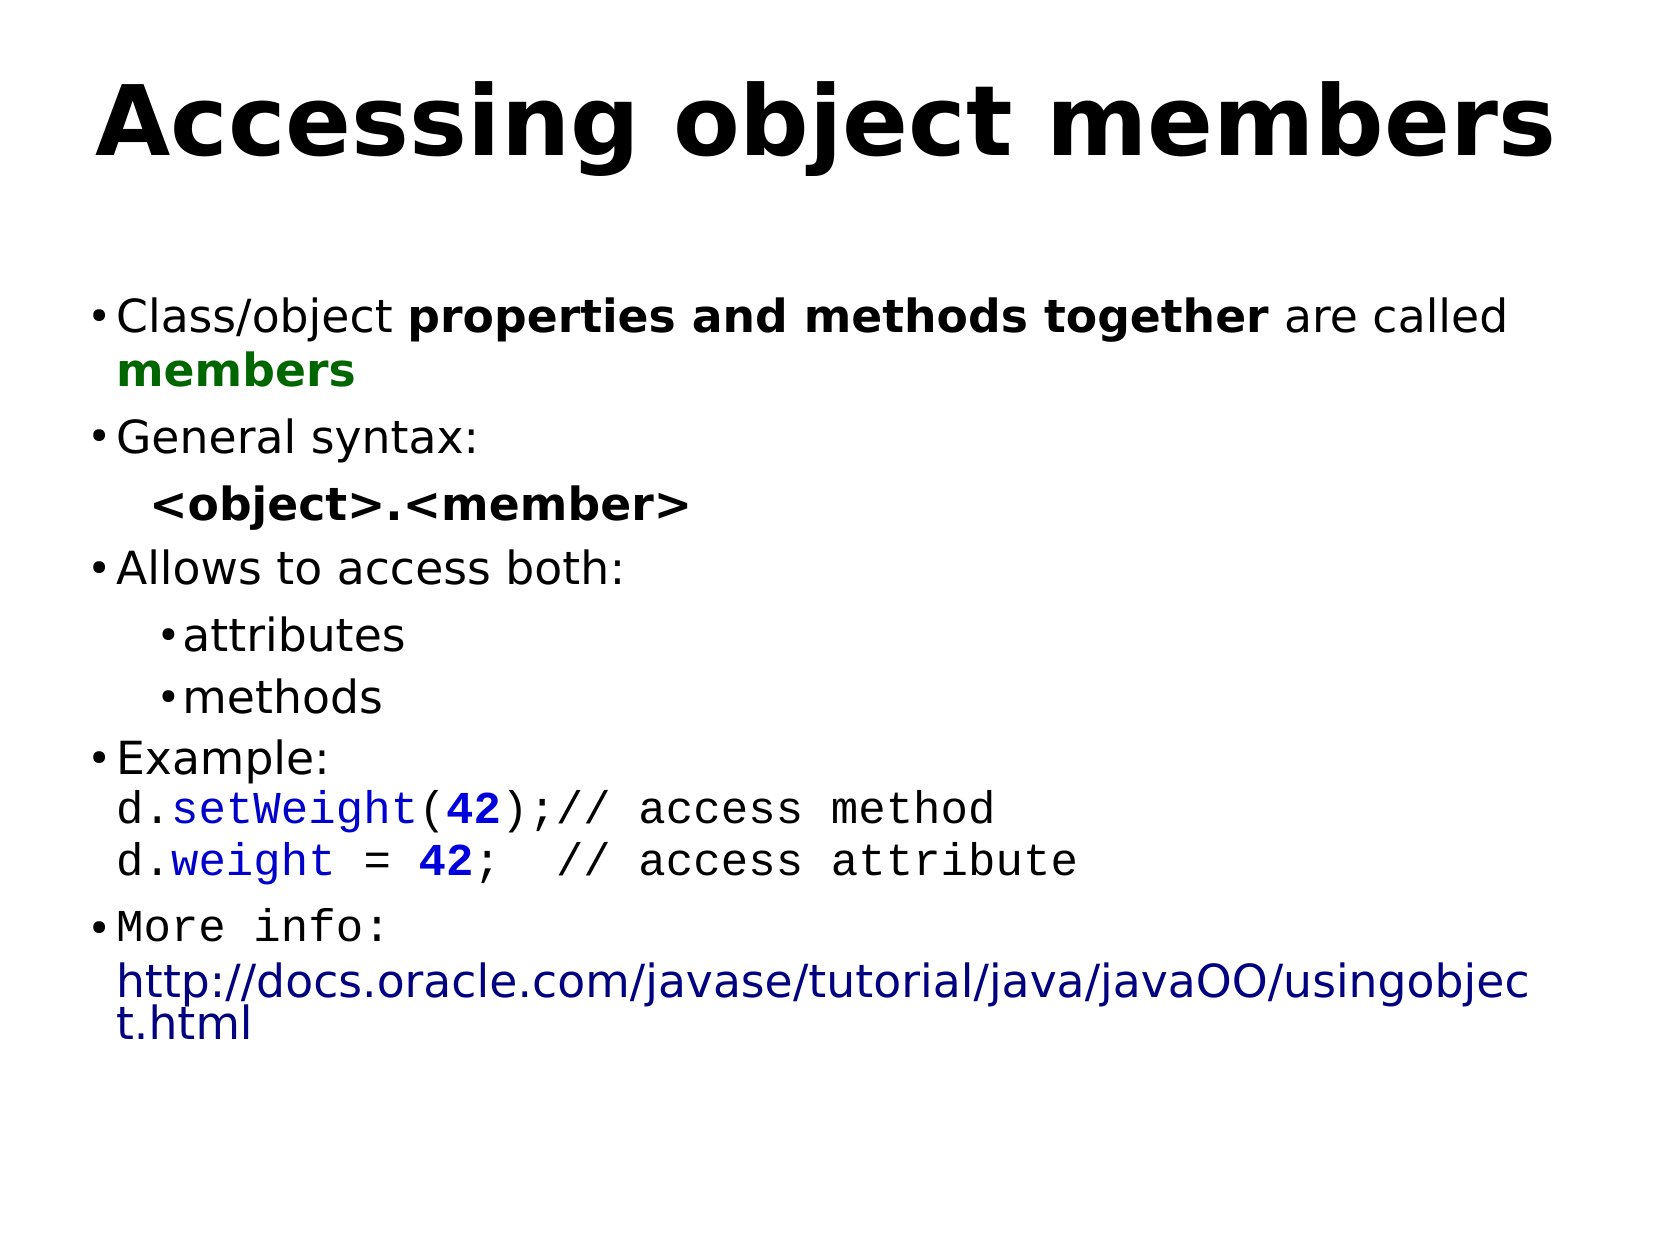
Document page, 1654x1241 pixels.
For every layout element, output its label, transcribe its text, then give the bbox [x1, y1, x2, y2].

title Accessing object members [82, 49, 1571, 196]
list Class/object properties and methods together are called members General syntax: <object>.<member> Allows to access both: attributes methods Example: d.setWeight(42);// access method d.weight = 42; // access attribute More info: http://docs.oracle.com/javase/tutorial/java/javaOO/usingobject.html [82, 290, 1538, 1010]
